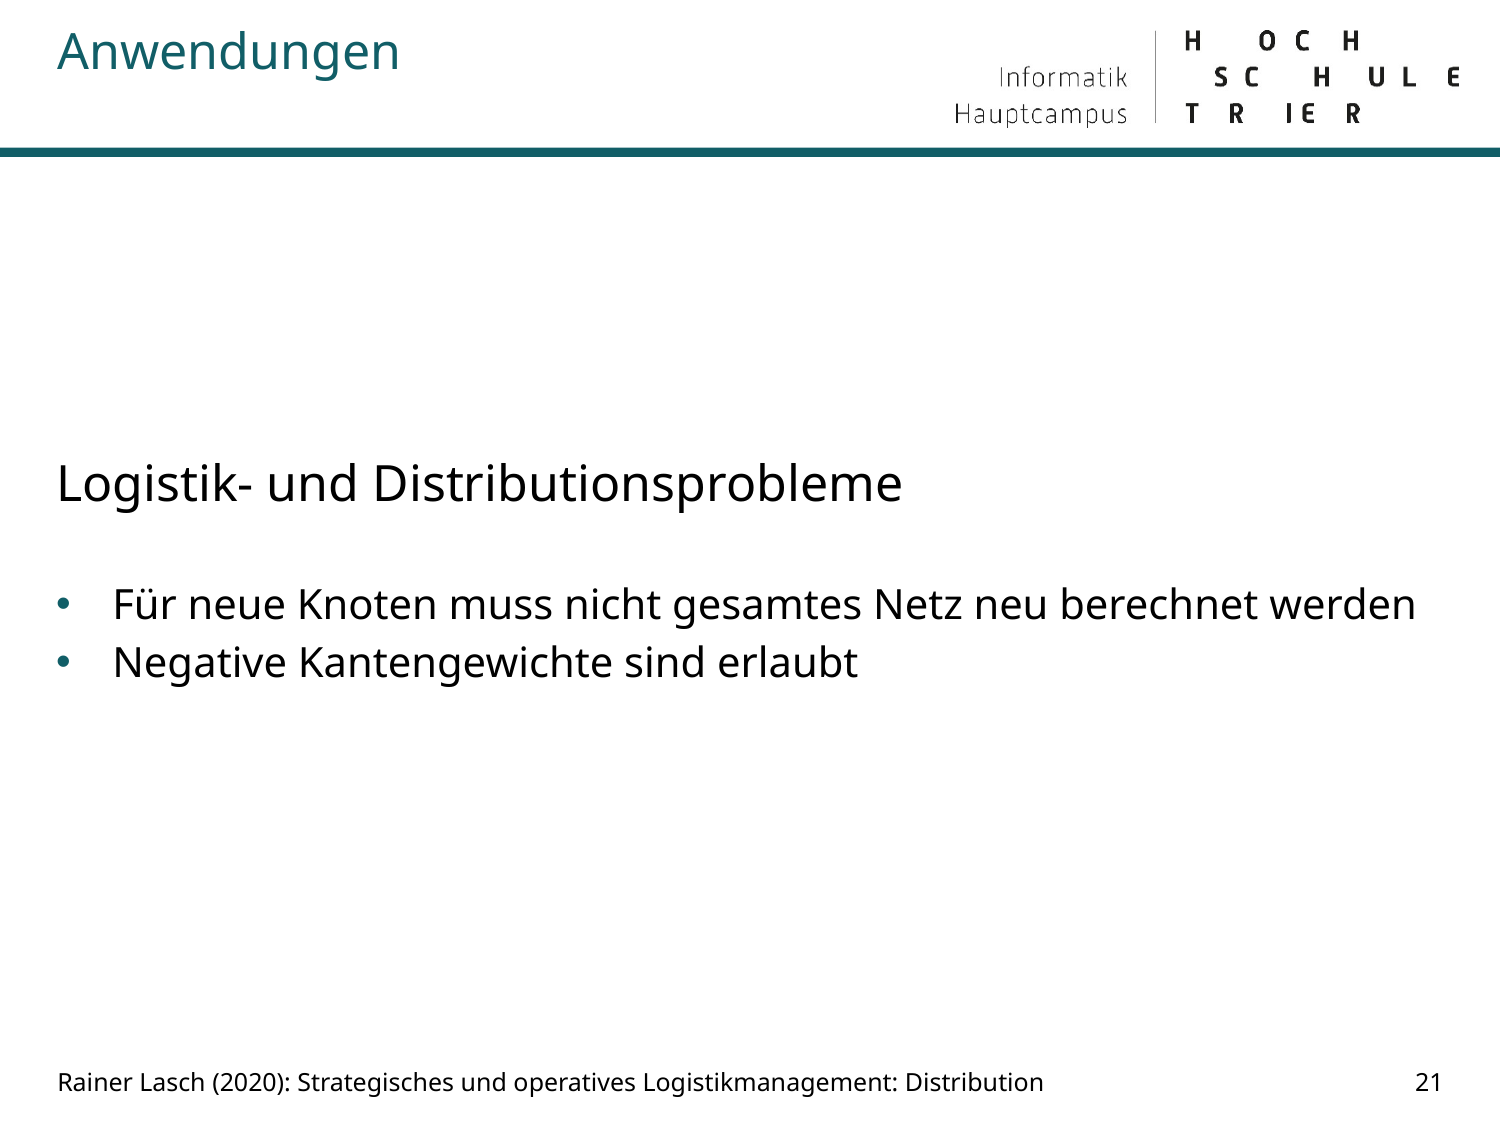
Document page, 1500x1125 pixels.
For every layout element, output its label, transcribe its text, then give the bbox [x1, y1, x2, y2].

text_box Rainer Lasch (2020): Strategisches und operatives Logistikmanagement: Distribution [42, 1058, 1193, 1106]
slide_number <Foliennummer> [1222, 1058, 1459, 1106]
picture [956, 30, 1459, 128]
text_box Logistik- und Distributionsprobleme Für neue Knoten muss nicht gesamtes Netz neu berechnet werden Negative Kantengewichte sind erlaubt [41, 278, 1459, 917]
title Anwendungen [42, 12, 941, 131]
